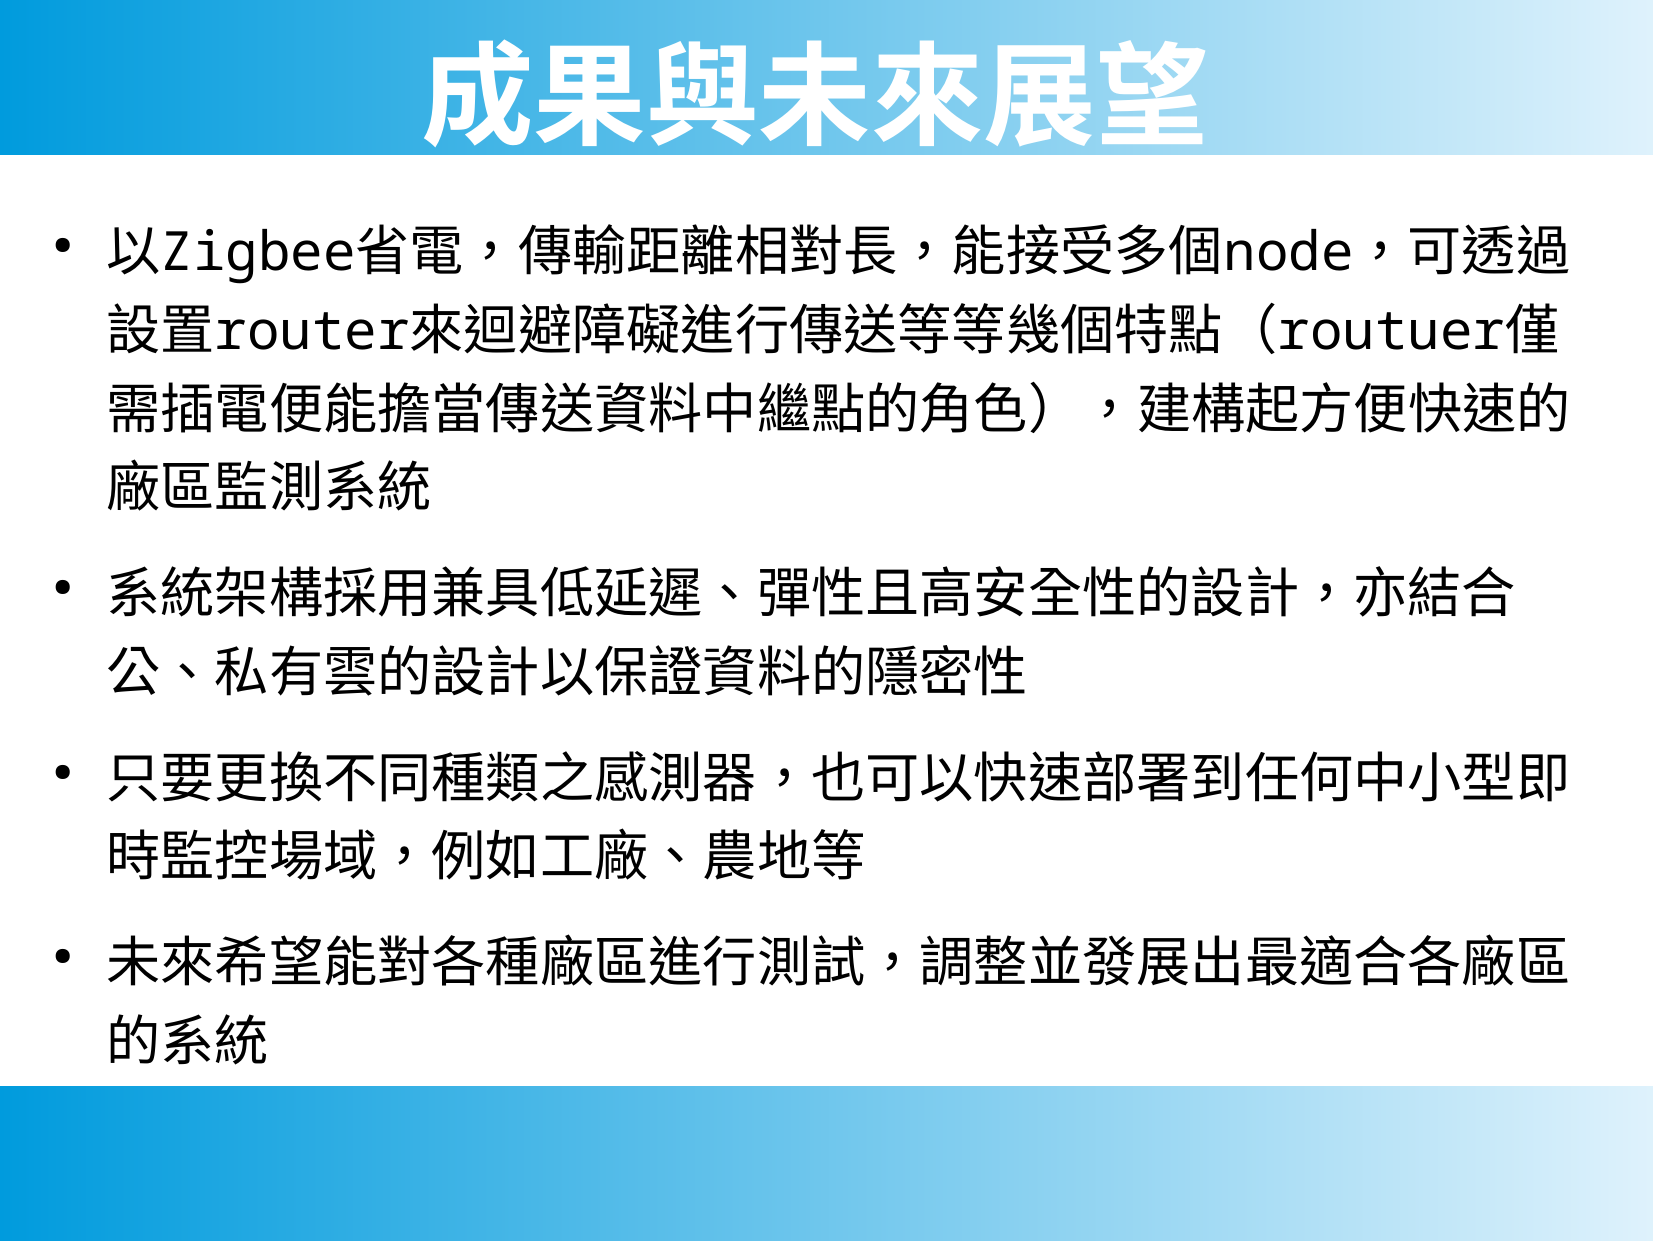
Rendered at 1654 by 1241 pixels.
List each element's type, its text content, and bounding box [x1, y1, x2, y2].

list 以Zigbee省電，傳輸距離相對長，能接受多個node，可透過設置router來迴避障礙進行傳送等等幾個特點（routuer僅需插電便能擔當傳送資料中繼點的角色），建構起方便快速的廠區監測系統 系統架構採用兼具低延遲、彈性且高安全性的設計，亦結合公、私有雲的設計以保證資料的隱密性 只要更換不同種類之感測器，也可以快速部署到任何中小型即時監控場域，例如工廠、農地等 未來希望能對各種廠區進行測試，調整並發展出最適合各廠區的系統 [35, 207, 1607, 1016]
title 成果與未來展望 [70, 23, 1560, 152]
